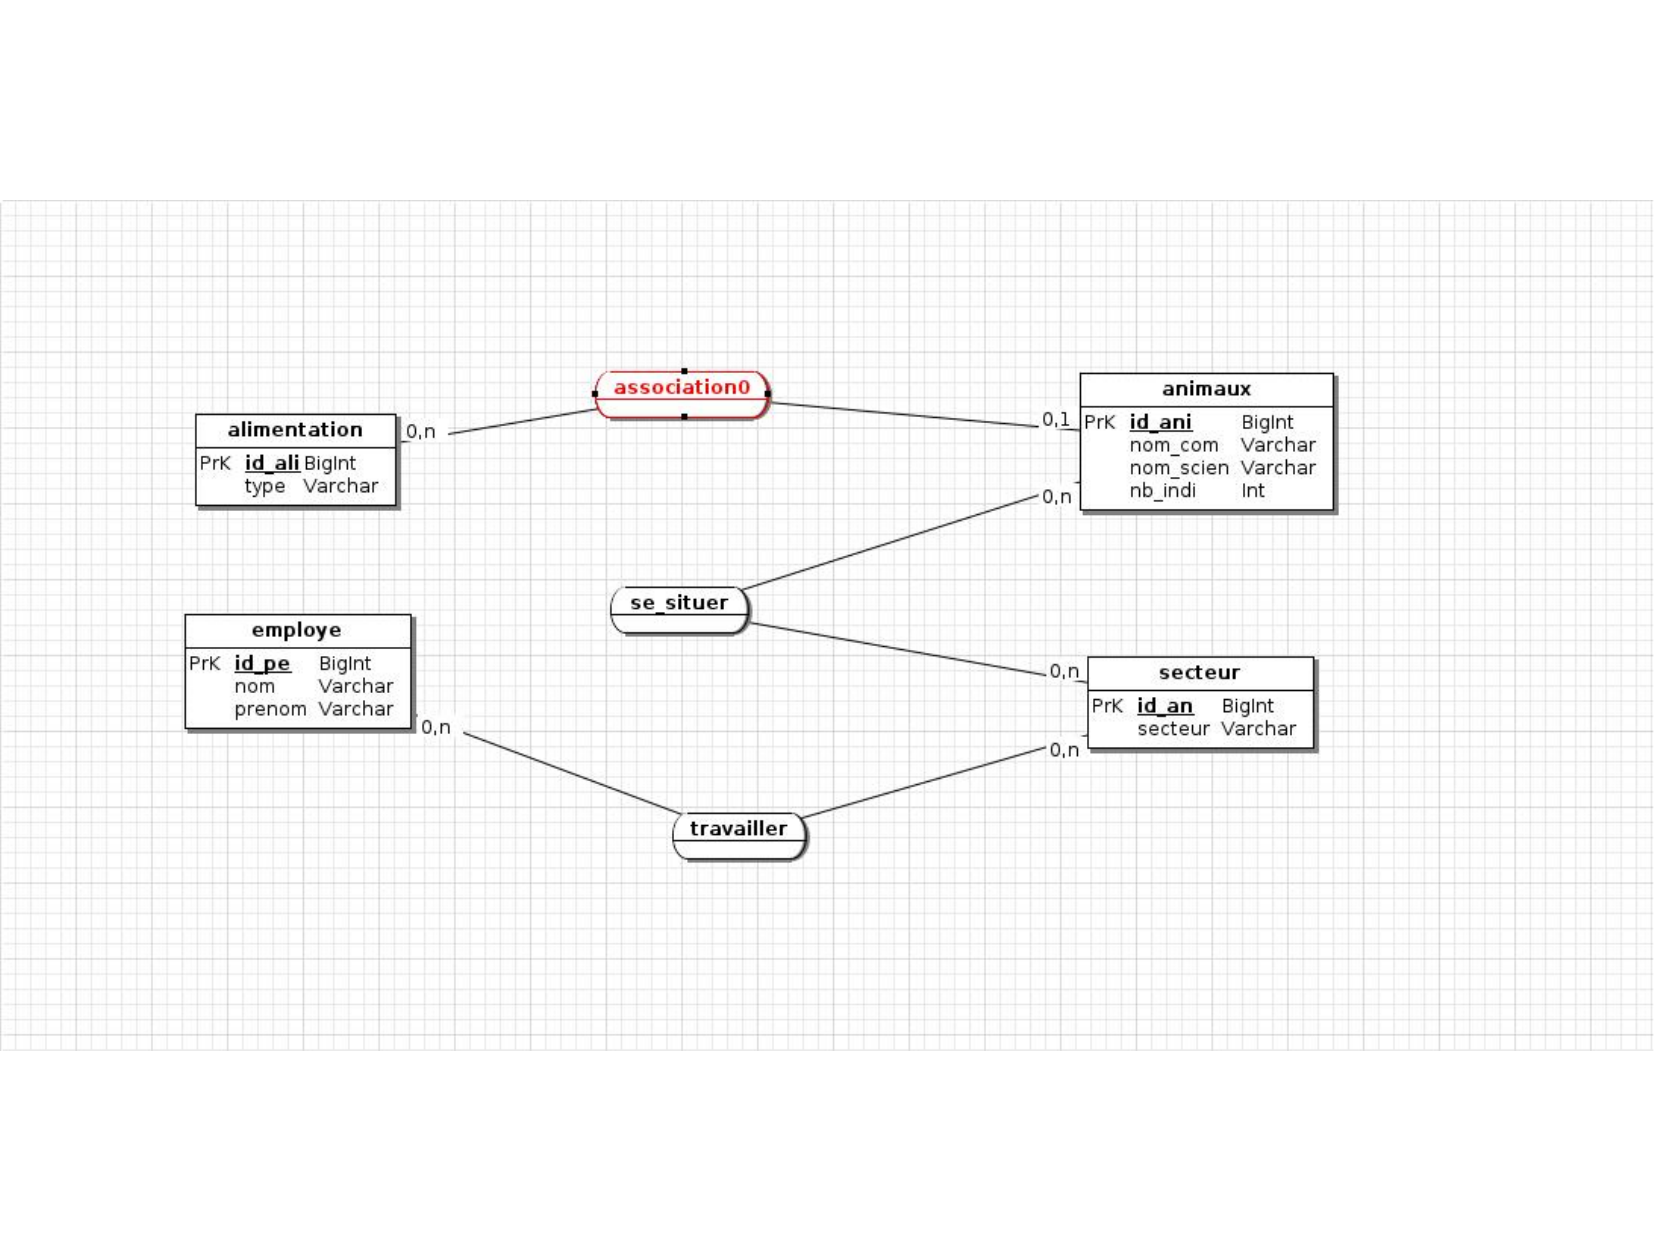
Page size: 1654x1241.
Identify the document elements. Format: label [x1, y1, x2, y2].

picture [0, 200, 1654, 1051]
